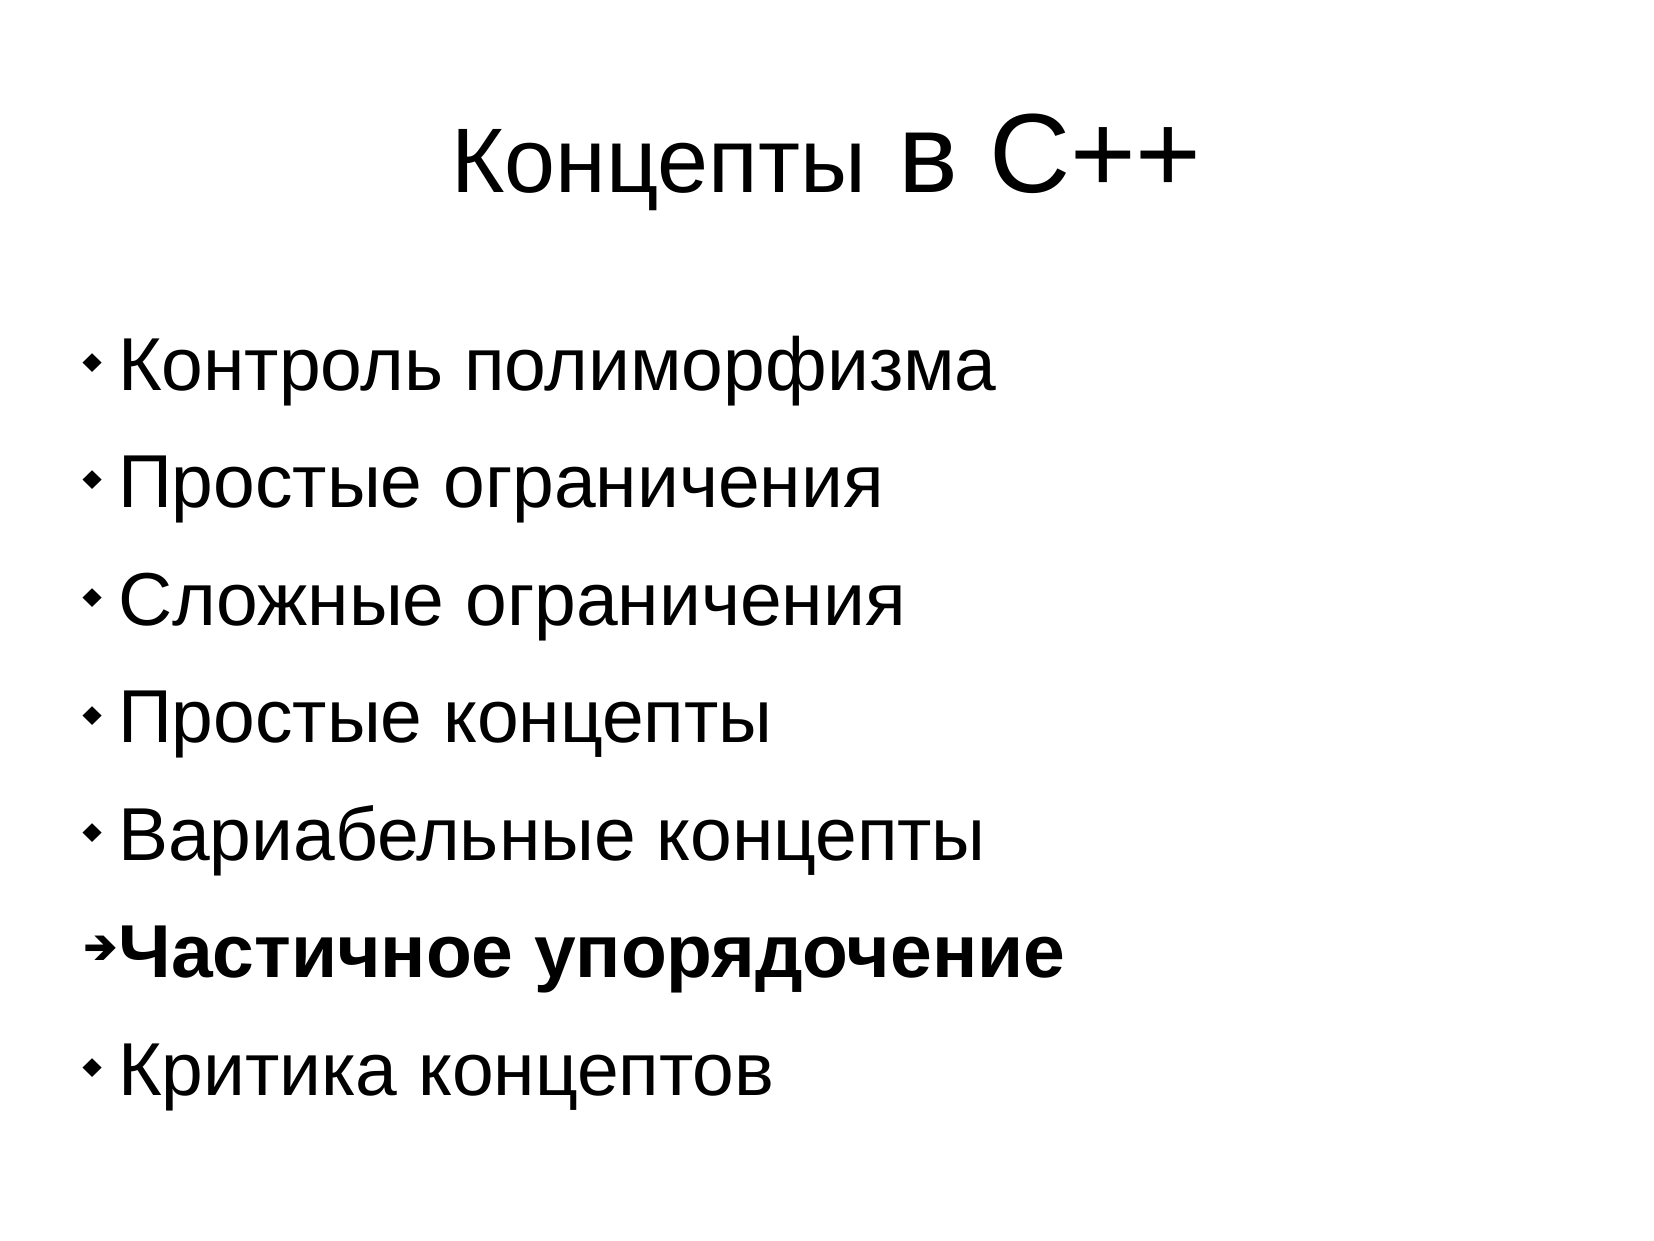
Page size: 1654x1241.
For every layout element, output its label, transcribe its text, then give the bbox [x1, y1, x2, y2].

subtitle Контроль полиморфизма Простые ограничения Сложные ограничения Простые концепты Вариабельные концепты Частичное упорядочение Критика концептов [82, 290, 1571, 1111]
title Концепты в C++ [82, 49, 1571, 257]
